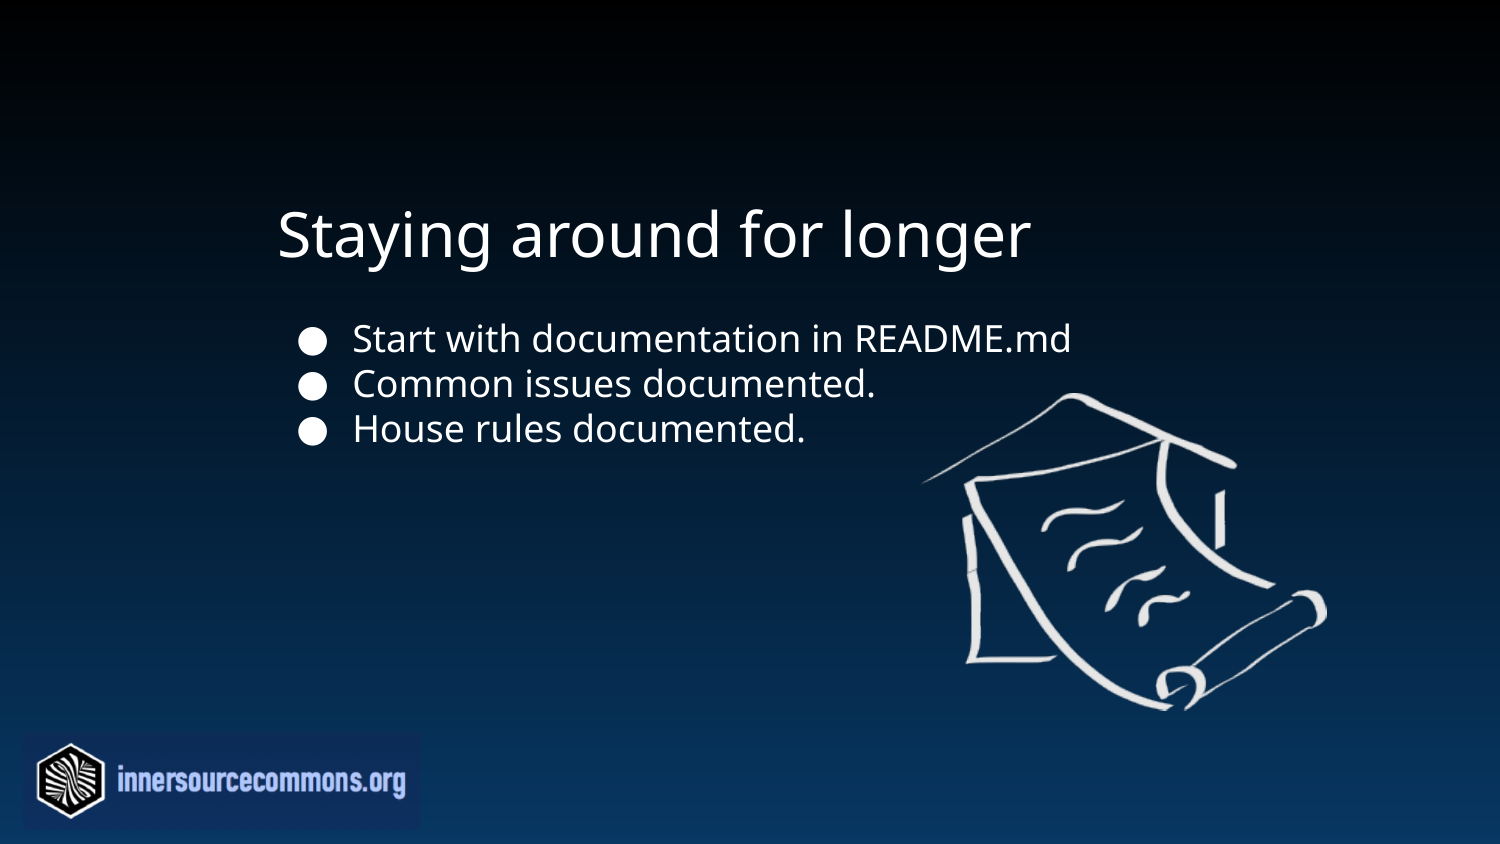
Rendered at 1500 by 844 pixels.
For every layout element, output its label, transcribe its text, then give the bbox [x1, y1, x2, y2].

picture [920, 393, 1327, 711]
picture [23, 732, 420, 830]
text_box Staying around for longer Start with documentation in README.md Common issues documented. House rules documented. [262, 180, 1297, 267]
